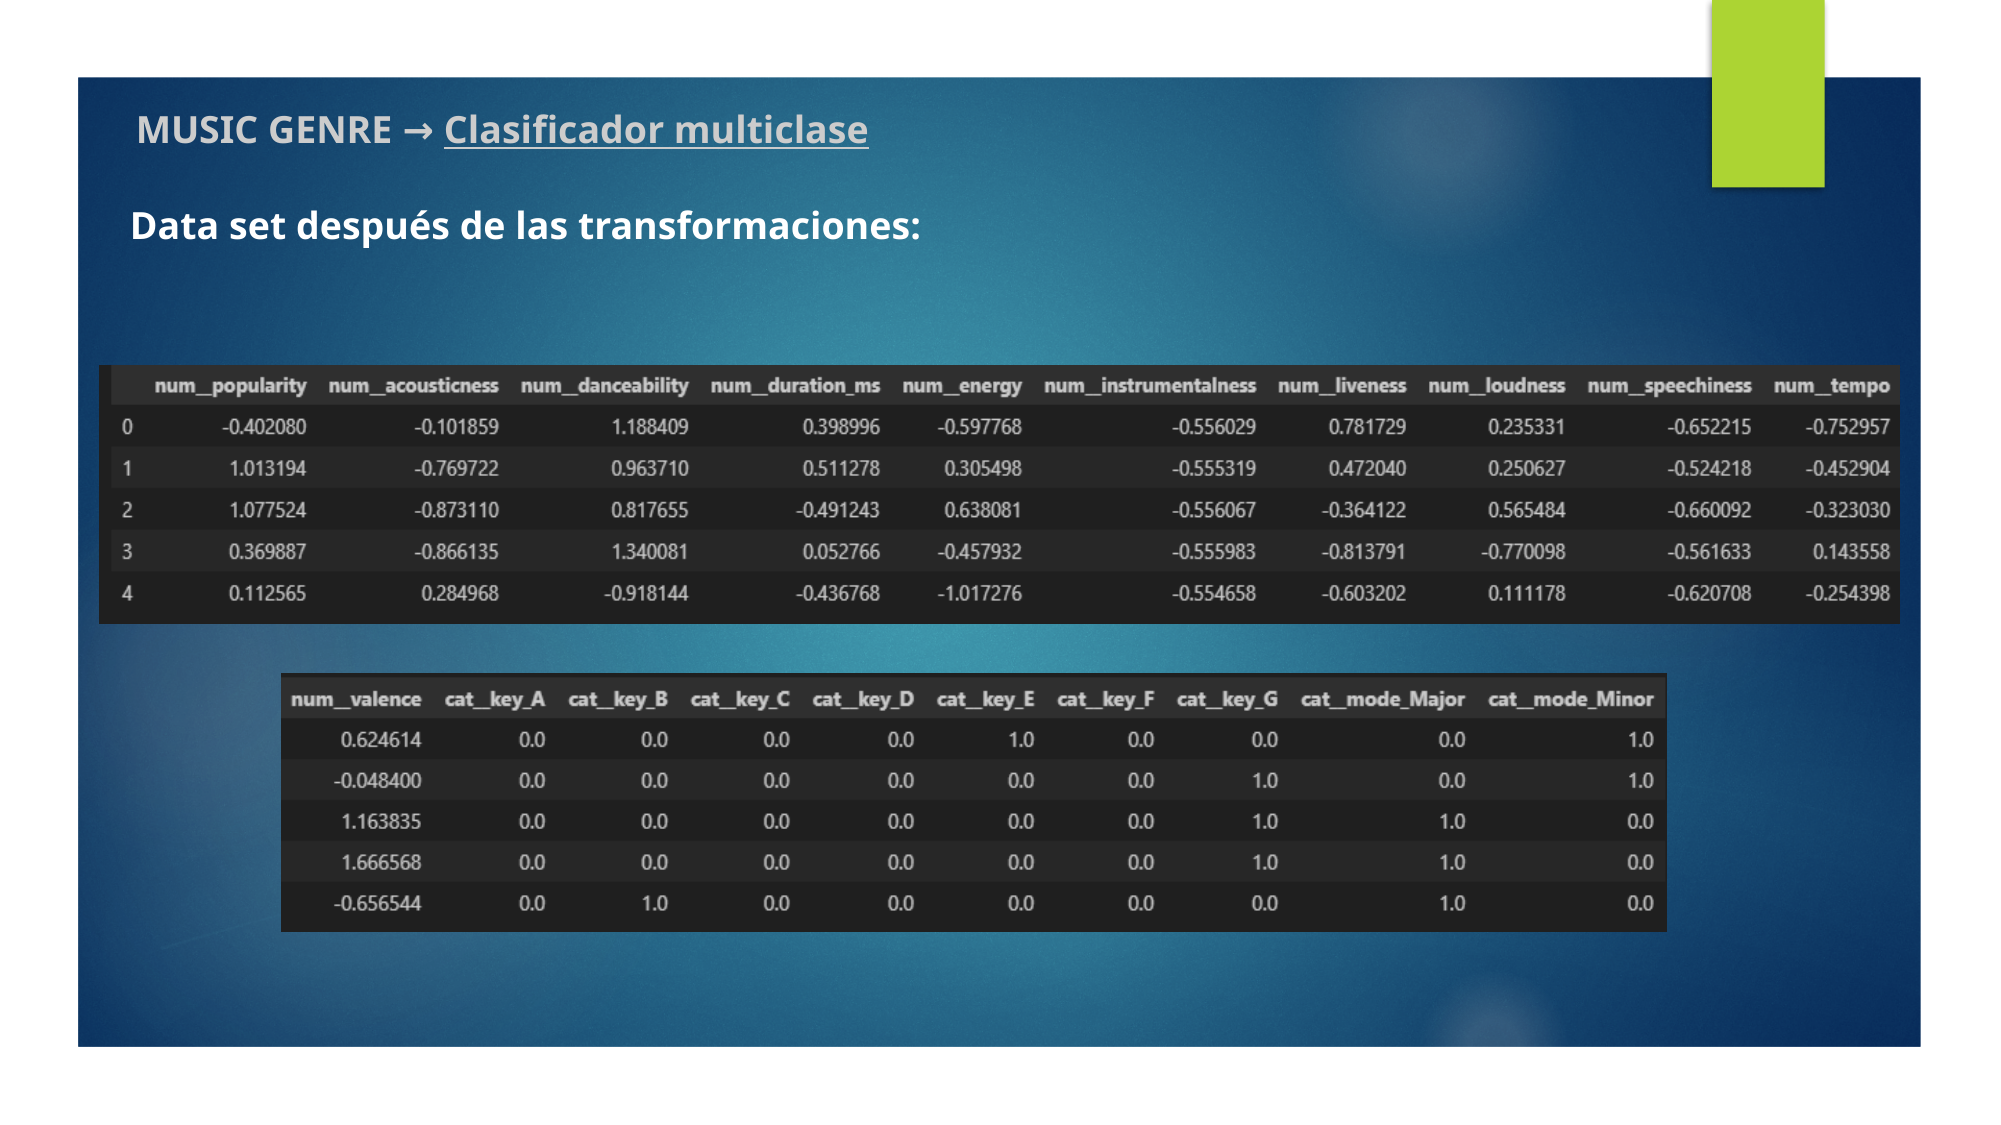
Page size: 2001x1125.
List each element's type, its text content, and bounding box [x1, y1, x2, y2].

text_box Data set después de las transformaciones: [115, 195, 1795, 255]
picture [79, 78, 1920, 1046]
text_box MUSIC GENRE → Clasificador multiclase [121, 98, 975, 159]
